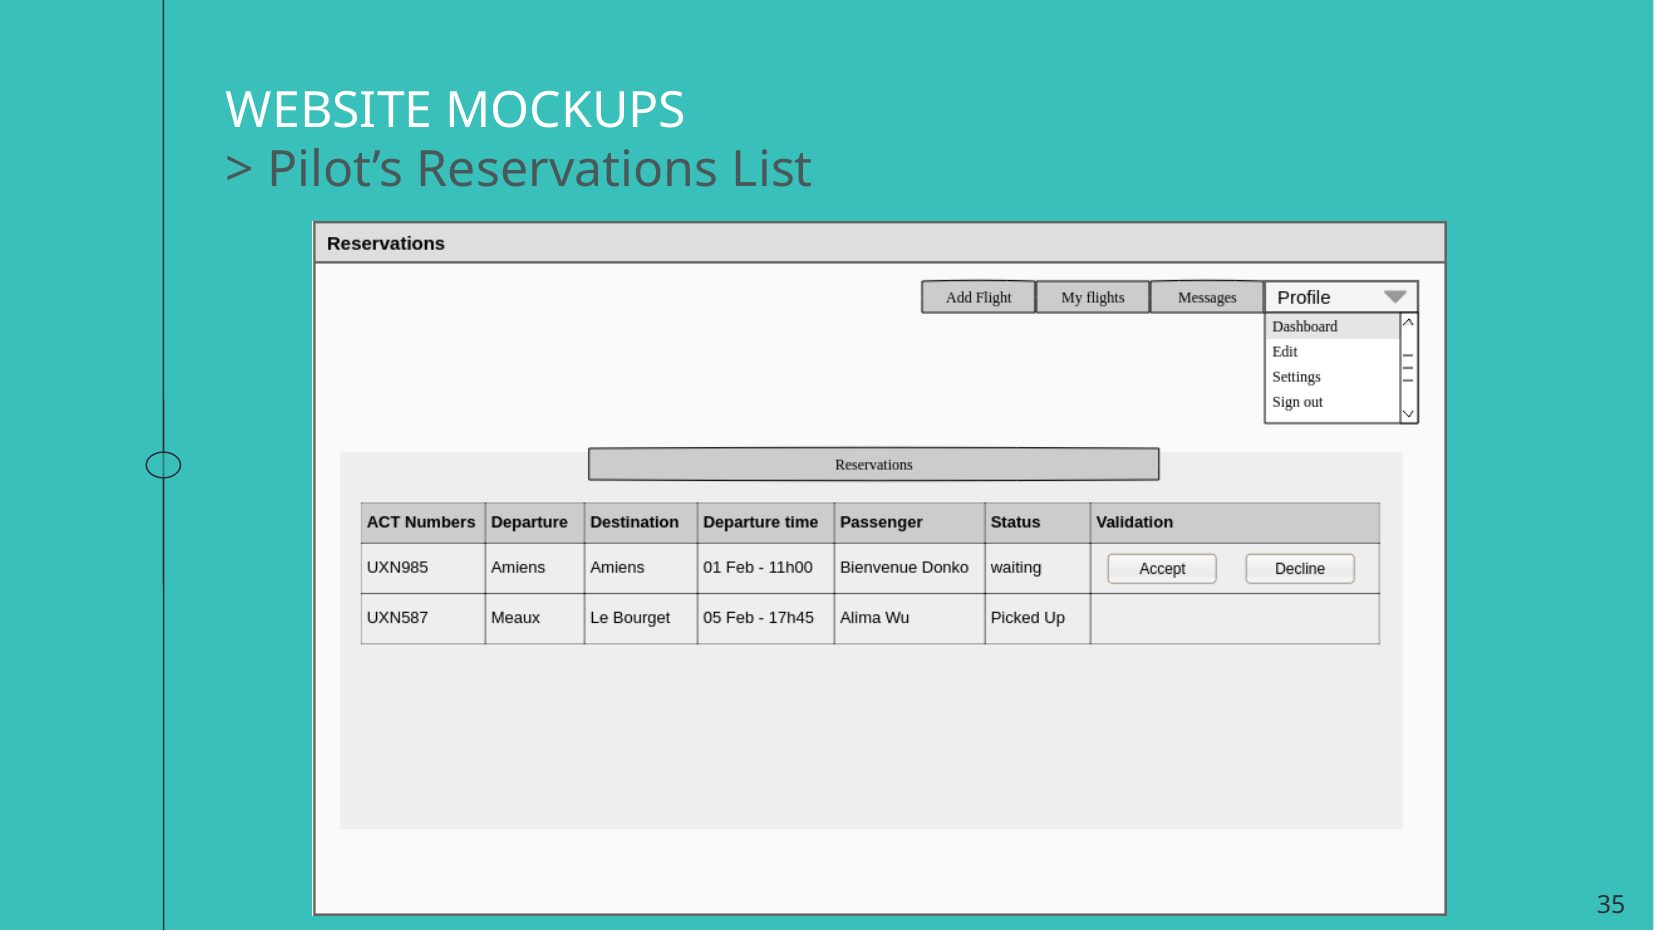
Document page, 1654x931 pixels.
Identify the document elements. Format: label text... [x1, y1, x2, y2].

title > Pilot’s Reservations List [210, 153, 1451, 212]
picture [312, 221, 1447, 916]
title WEBSITE MOCKUPS [210, 90, 1451, 153]
slide_number <numéro> [1541, 873, 1641, 931]
